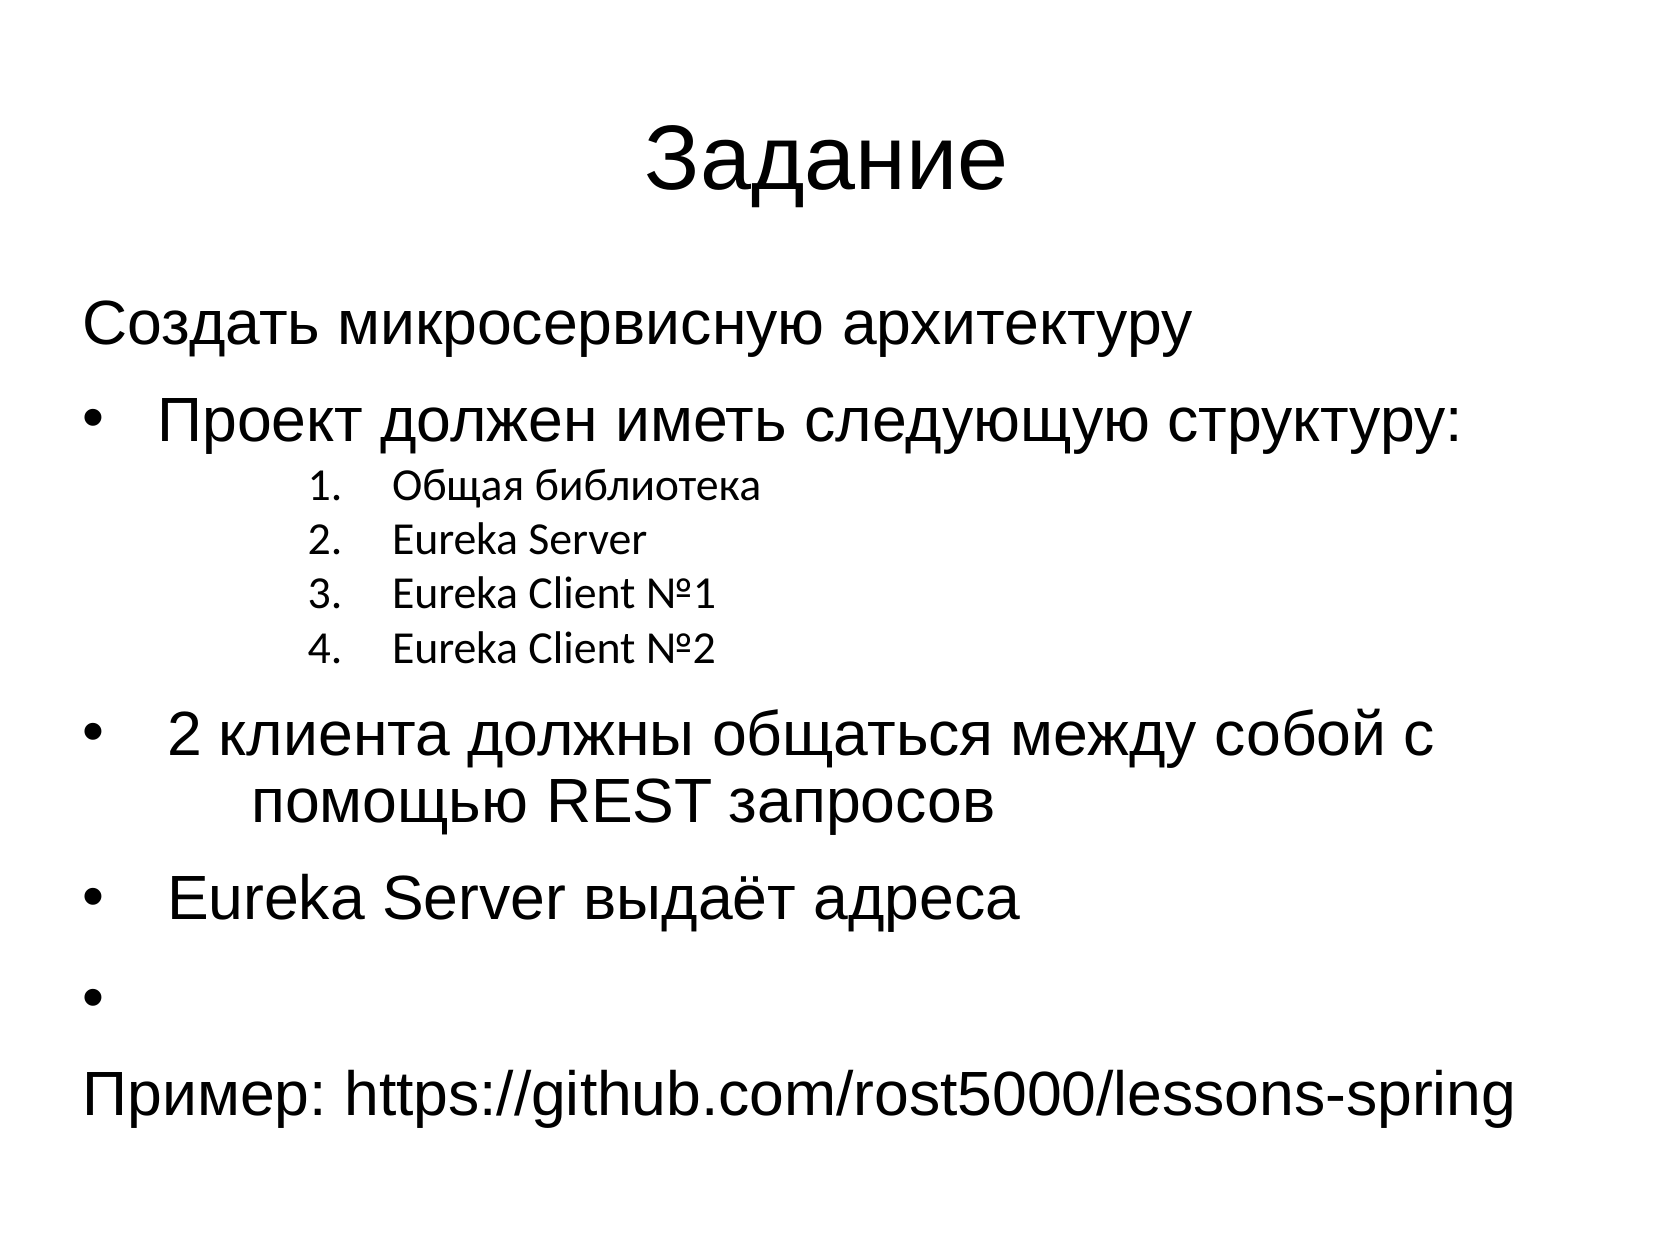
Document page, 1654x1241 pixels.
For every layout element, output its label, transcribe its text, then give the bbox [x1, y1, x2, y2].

title Задание [82, 49, 1571, 257]
list Создать микросервисную архитектуру Проект должен иметь следующую структуру: Общая библиотека Eureka Server Eureka Client №1 Eureka Client №2 2 клиента должны общаться между собой с помощью REST запросов Eureka Server выдаёт адреса Пример: https://github.com/rost5000/lessons-spring [82, 290, 1571, 1161]
